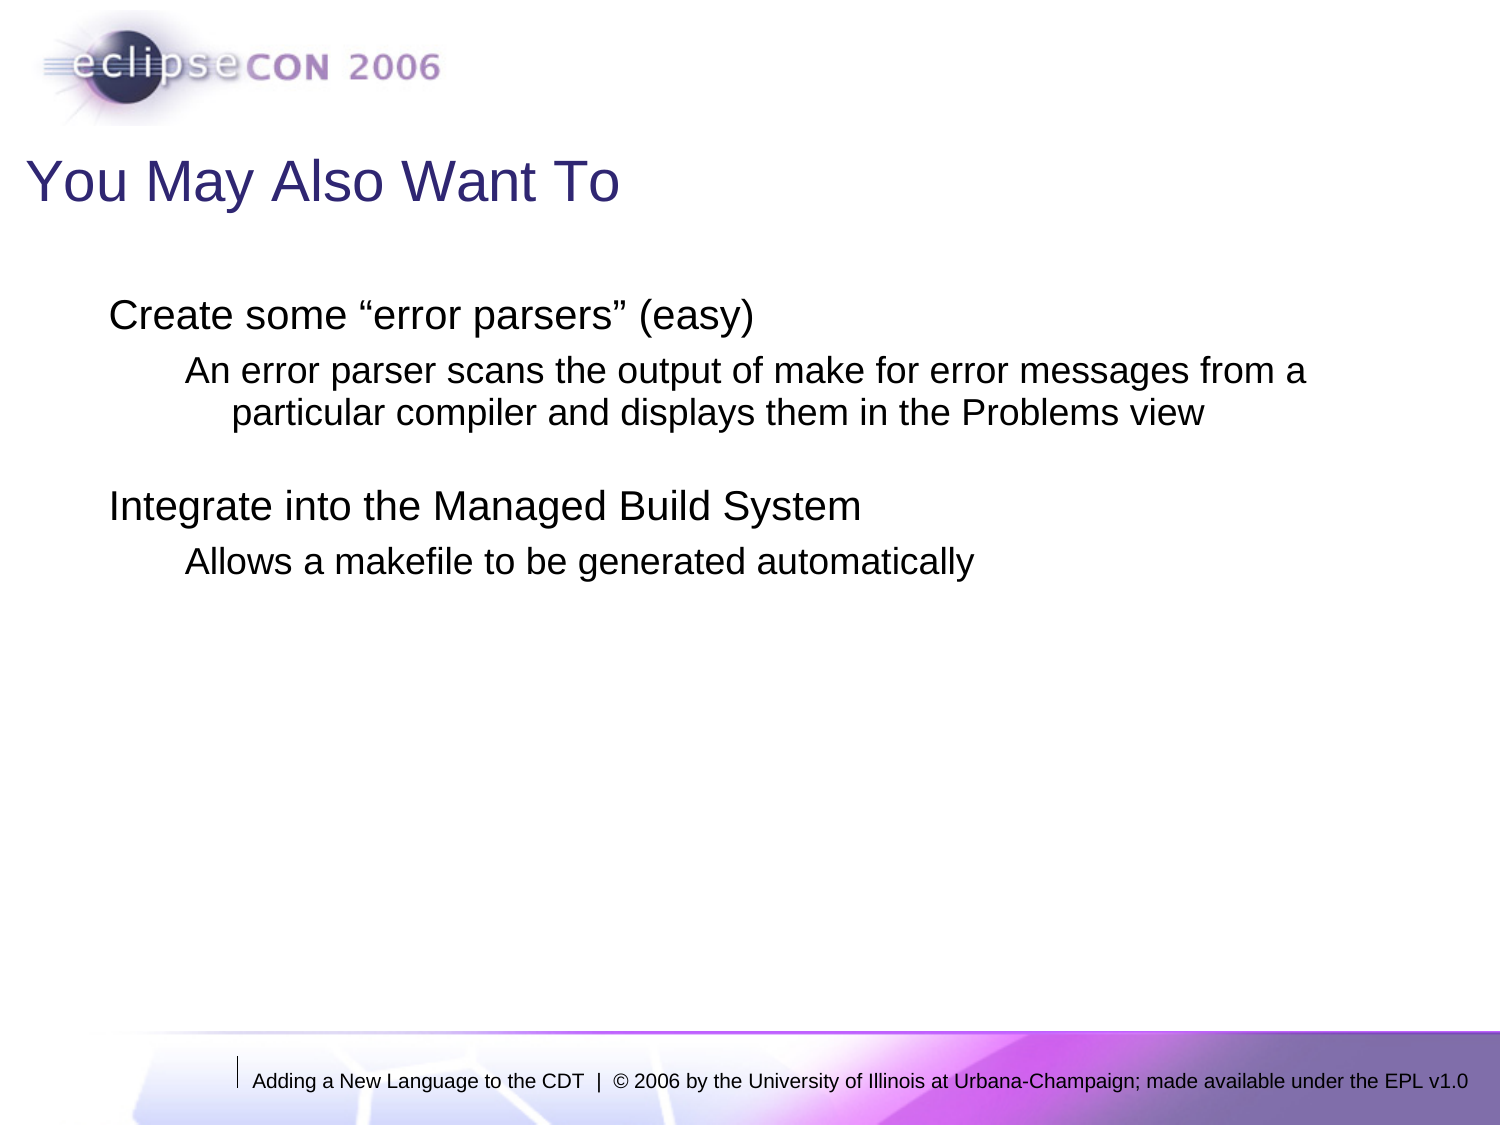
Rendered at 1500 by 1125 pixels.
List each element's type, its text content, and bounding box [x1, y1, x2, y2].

picture [31, 10, 1040, 126]
picture [0, 1031, 1500, 1125]
title You May Also Want To [25, 142, 1378, 225]
list Create some “error parsers” (easy) An error parser scans the output of make for error messages from a particular compiler and displays them in the Problems view Integrate into the Managed Build System Allows a makefile to be generated automatically [108, 291, 1378, 932]
